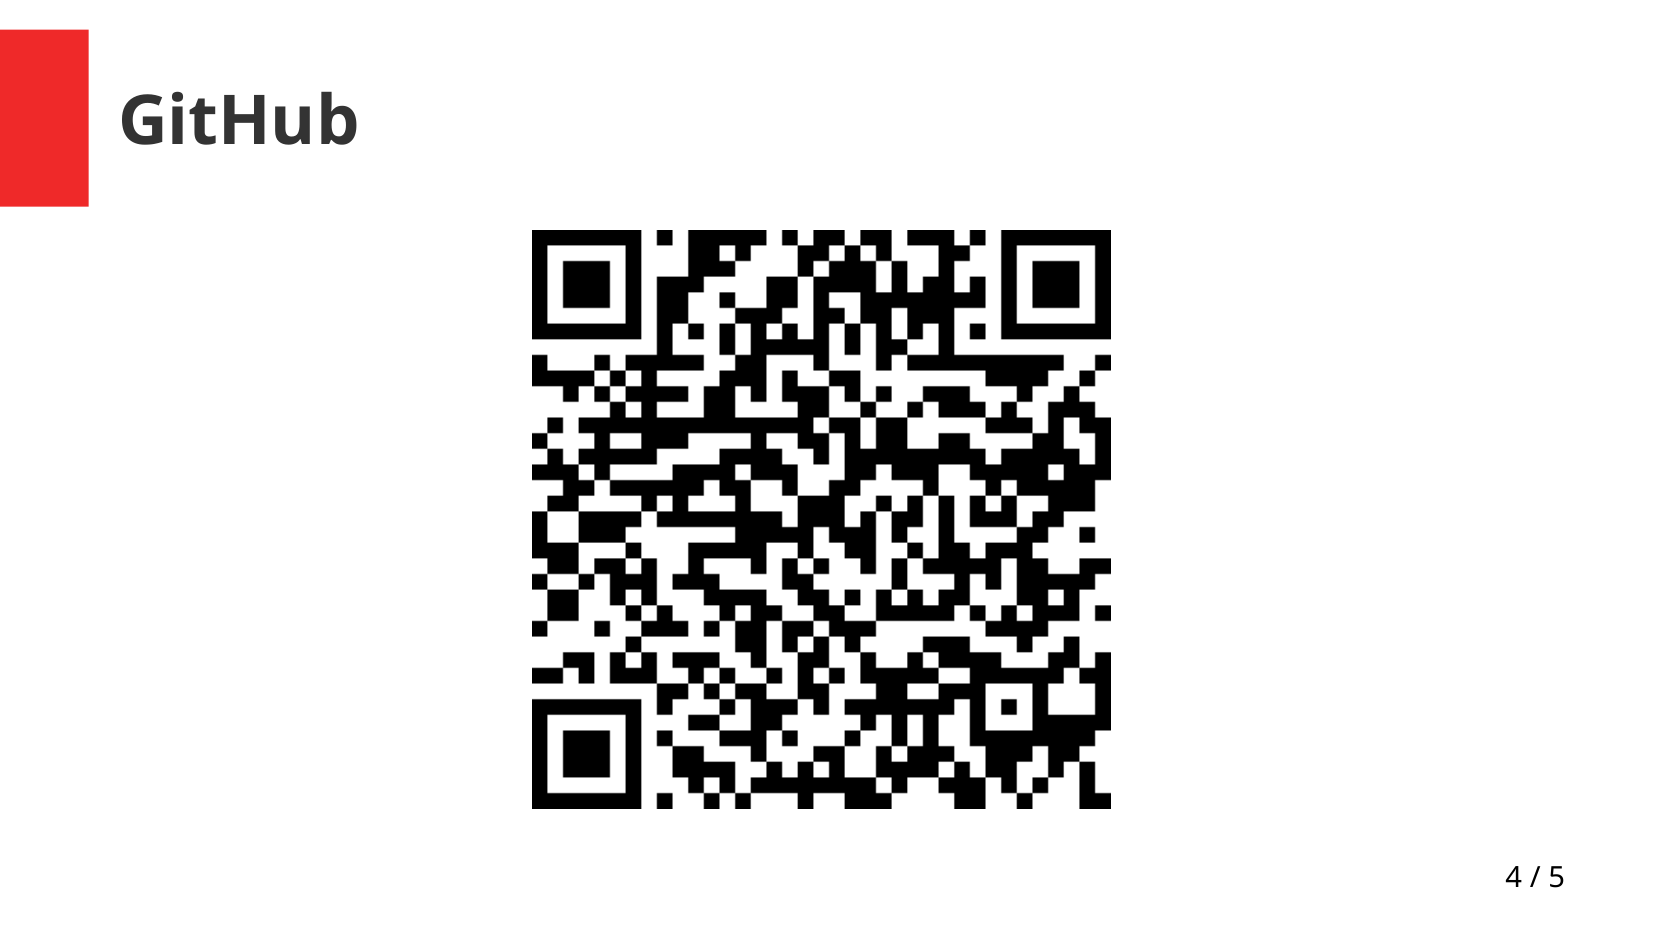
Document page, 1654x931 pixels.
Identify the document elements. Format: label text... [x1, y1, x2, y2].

title GitHub [118, 29, 1595, 207]
picture [532, 230, 1111, 809]
